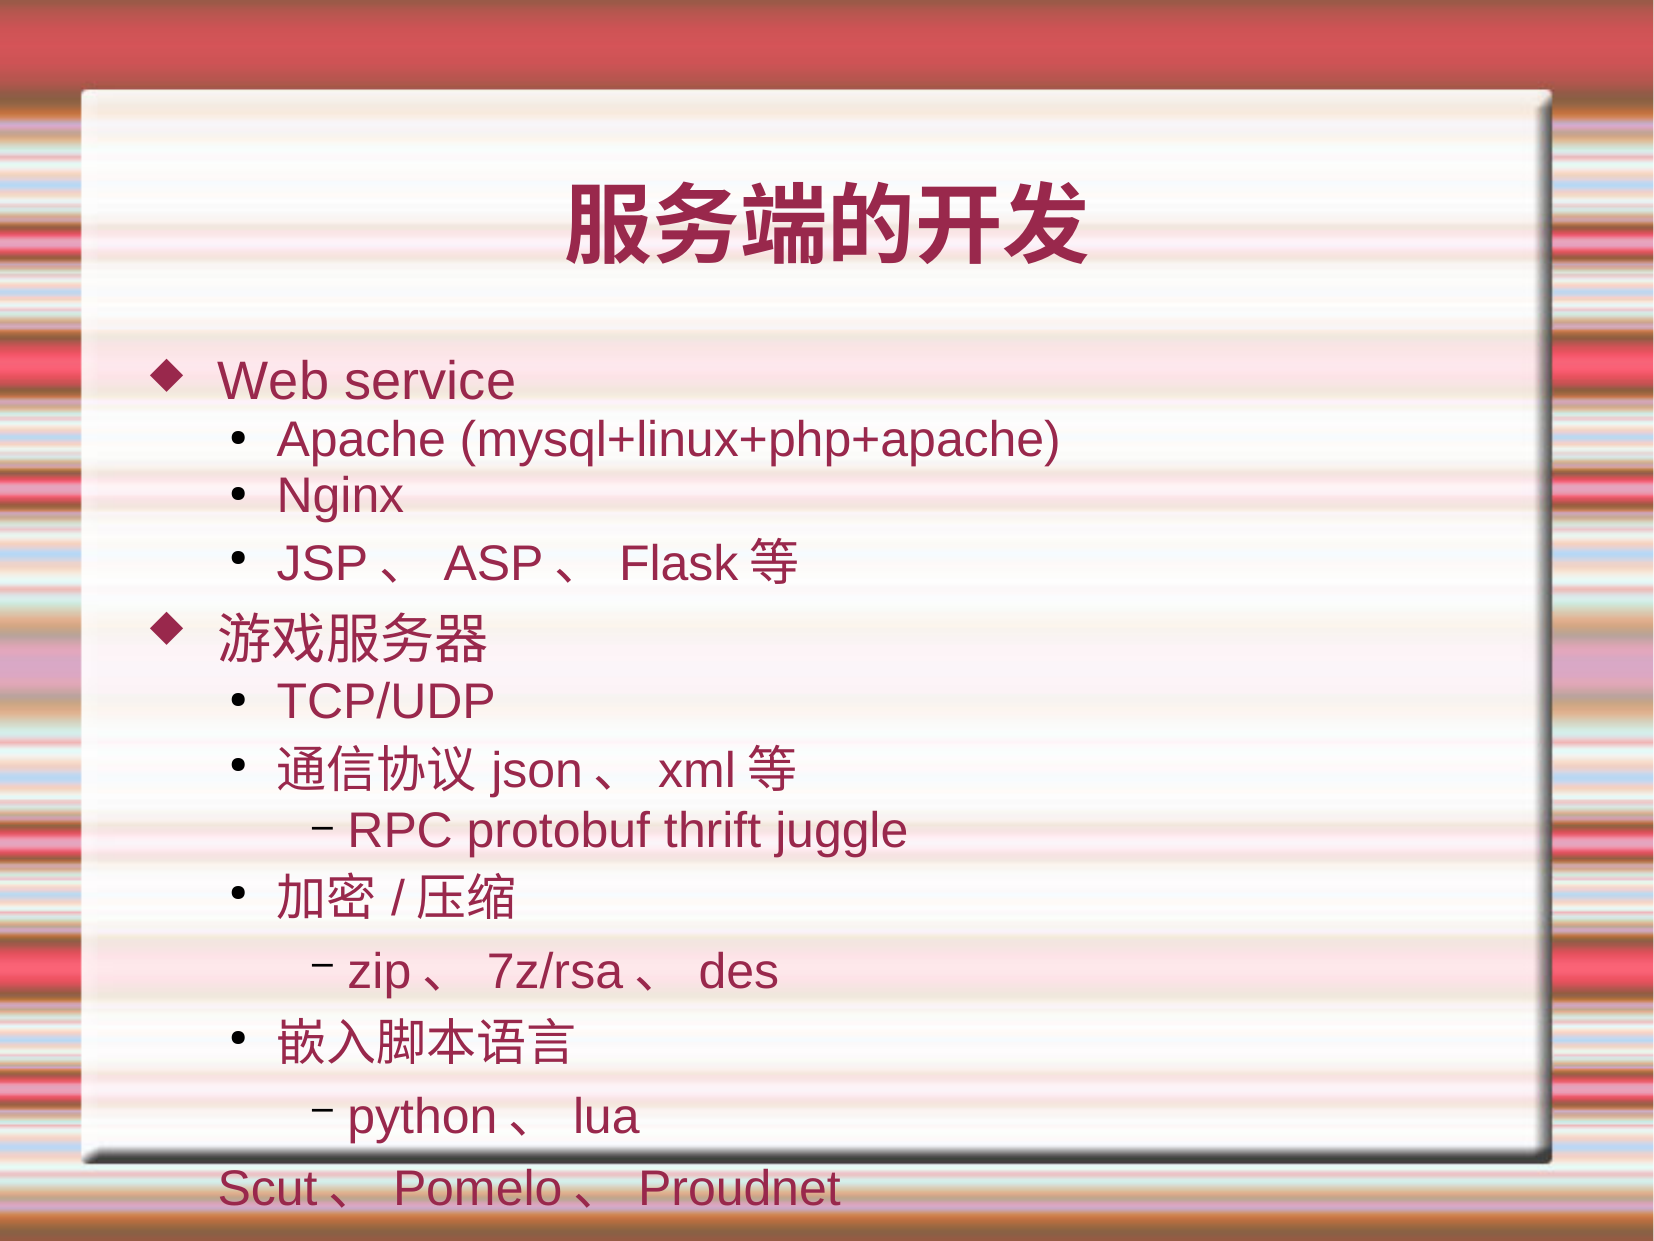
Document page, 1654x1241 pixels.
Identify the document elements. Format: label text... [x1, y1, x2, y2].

list Web service Apache (mysql+linux+php+apache) Nginx JSP、ASP、Flask等 游戏服务器 TCP/UDP 通信协议json、xml等 RPC protobuf thrift juggle 加密/压缩 zip、7z/rsa、des 嵌入脚本语言 python、lua Scut、Pomelo、Proudnet [134, 350, 1516, 1132]
picture [0, 0, 1654, 1241]
title 服务端的开发 [121, 114, 1534, 322]
